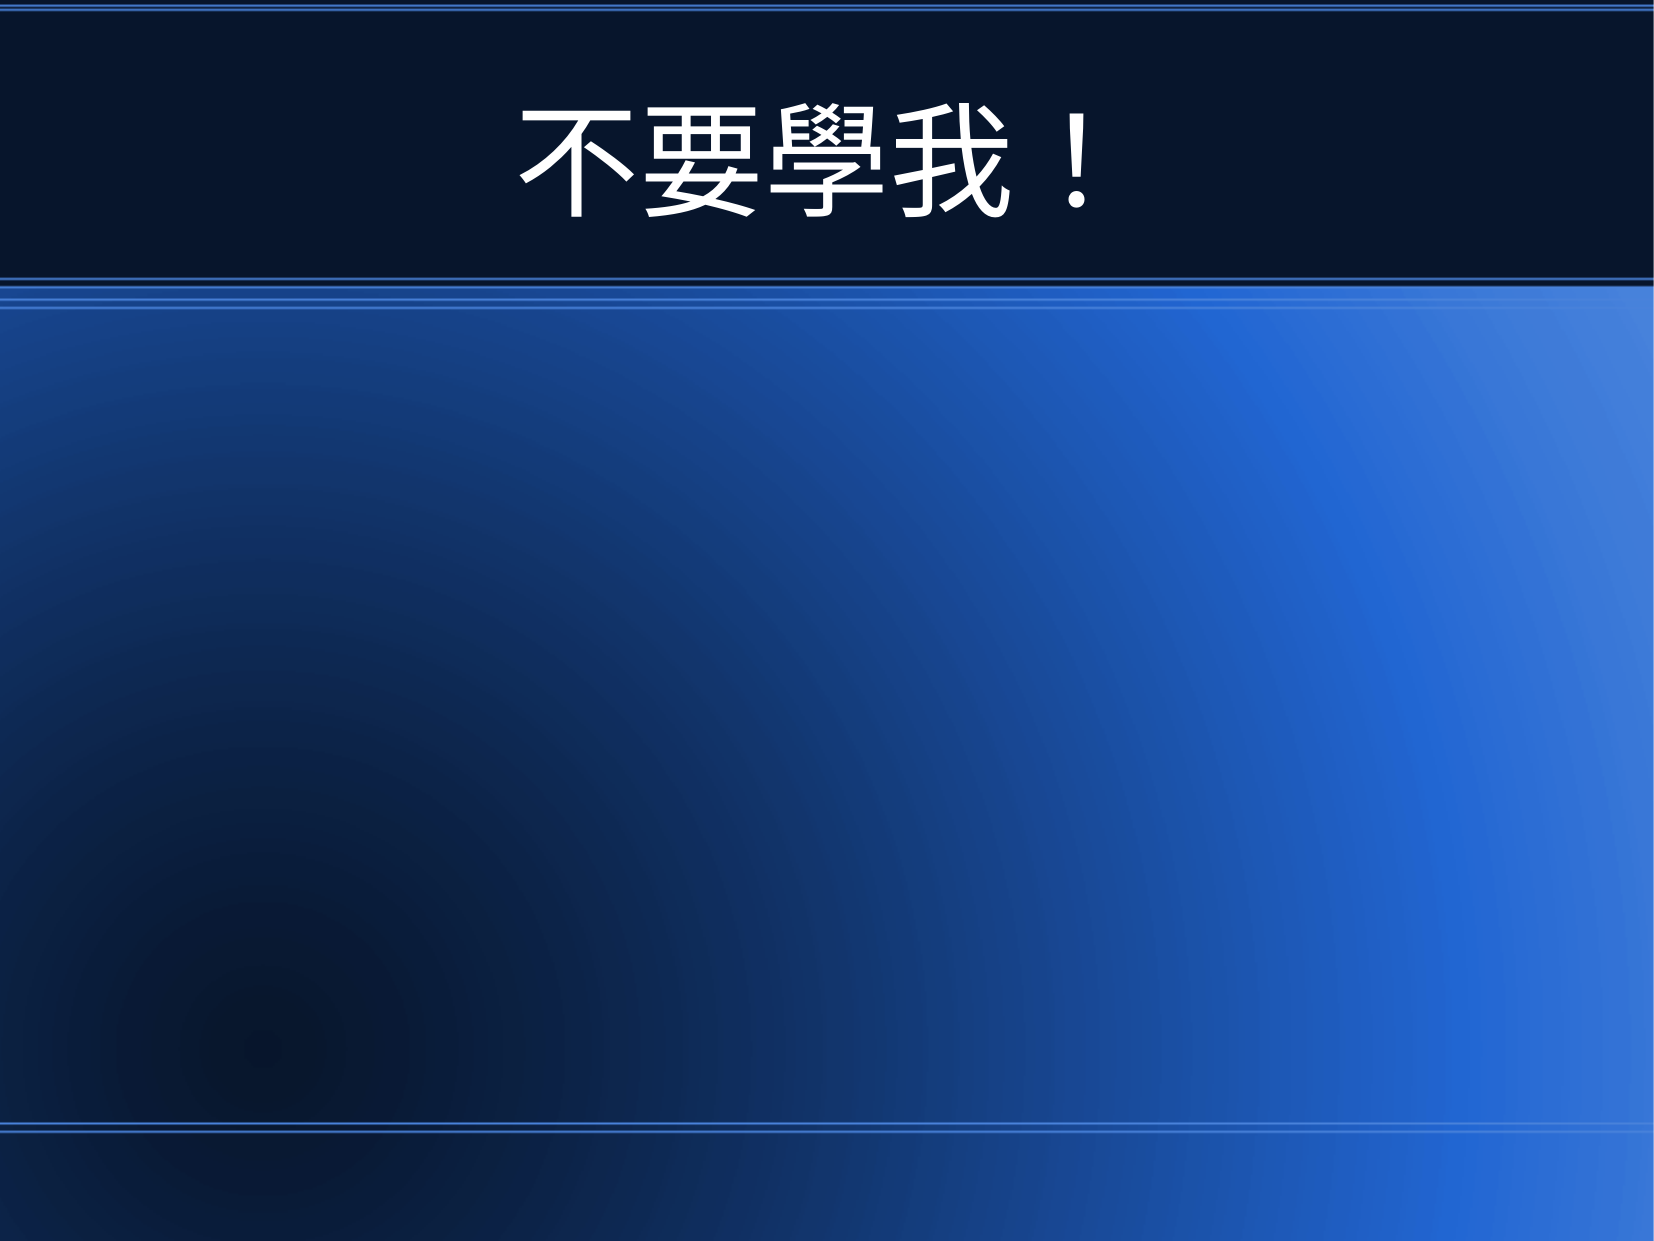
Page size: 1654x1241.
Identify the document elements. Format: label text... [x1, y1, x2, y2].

title 不要學我！ [82, 49, 1571, 257]
picture [0, 0, 1654, 1241]
